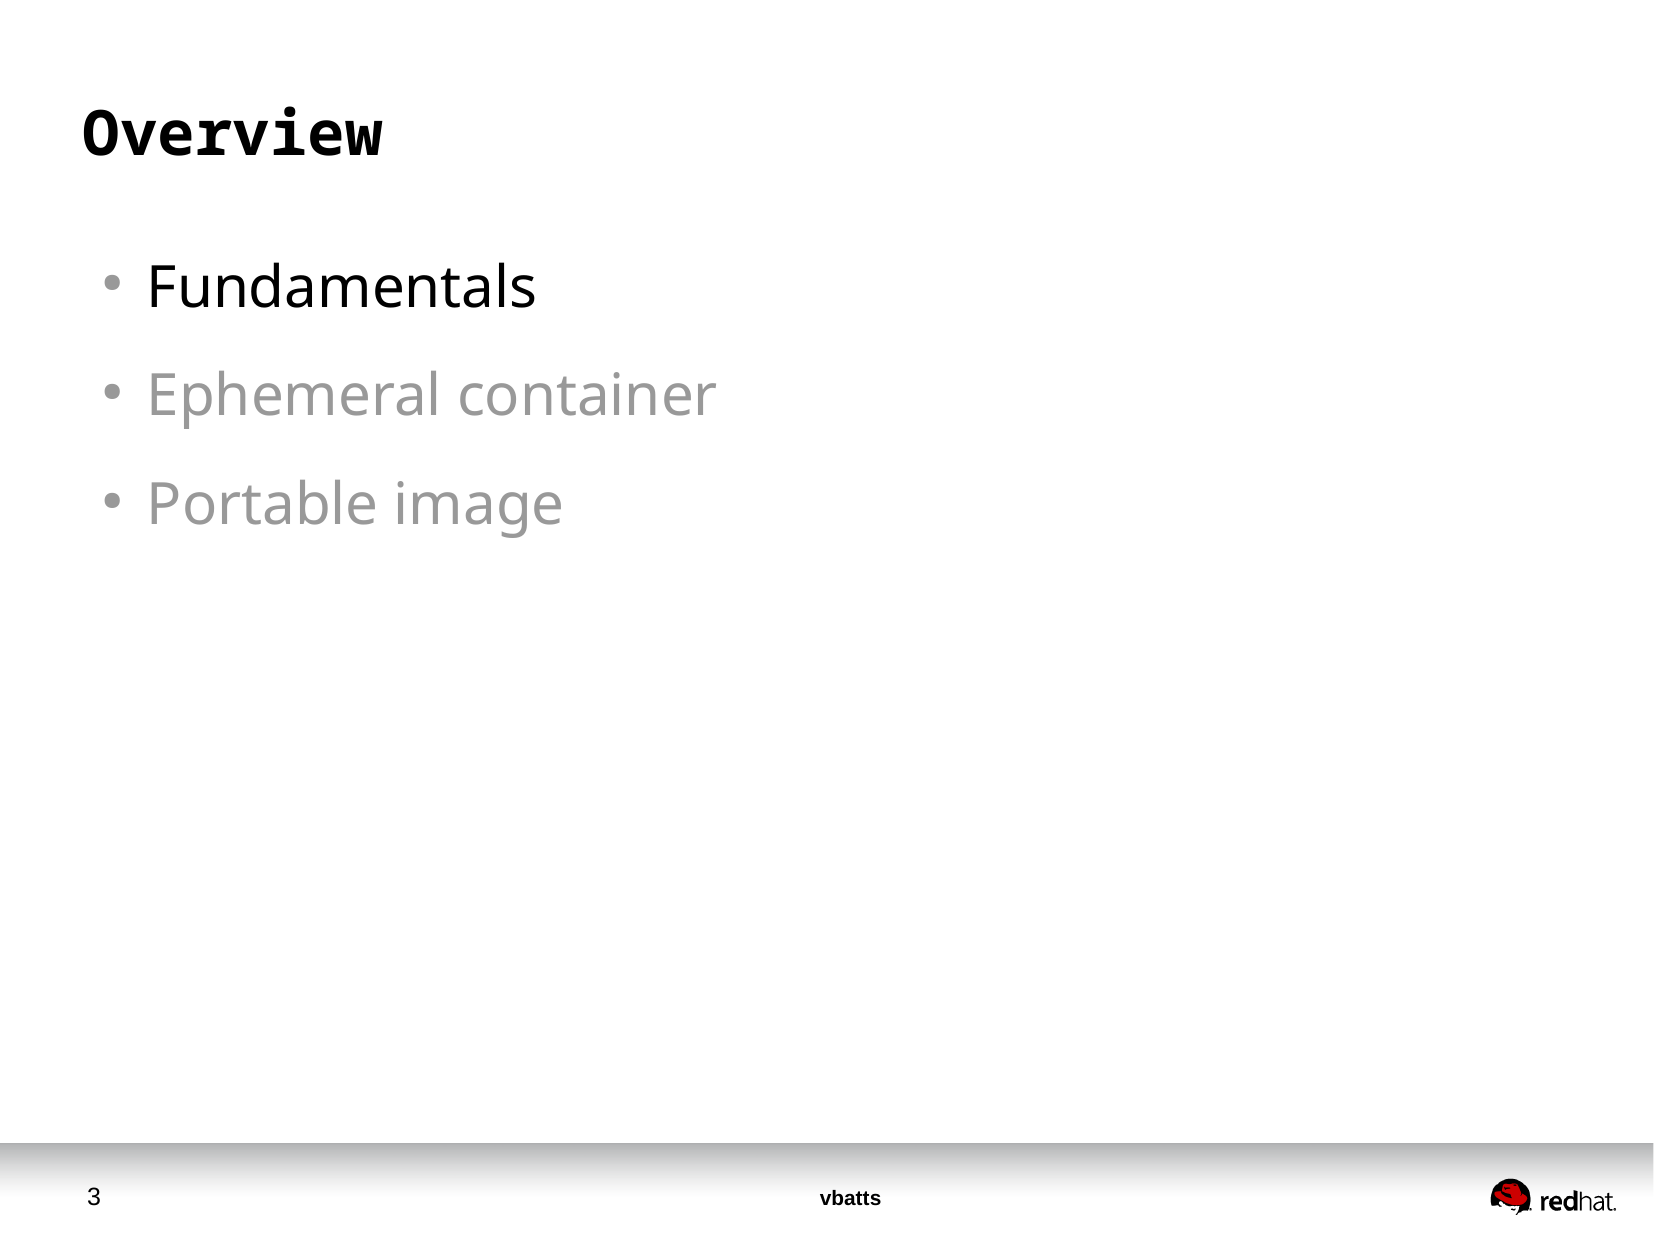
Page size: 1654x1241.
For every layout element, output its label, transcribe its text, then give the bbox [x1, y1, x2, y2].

picture [0, 1143, 1654, 1241]
title Overview [82, 37, 1571, 226]
list Fundamentals Ephemeral container Portable image [86, 244, 1576, 950]
